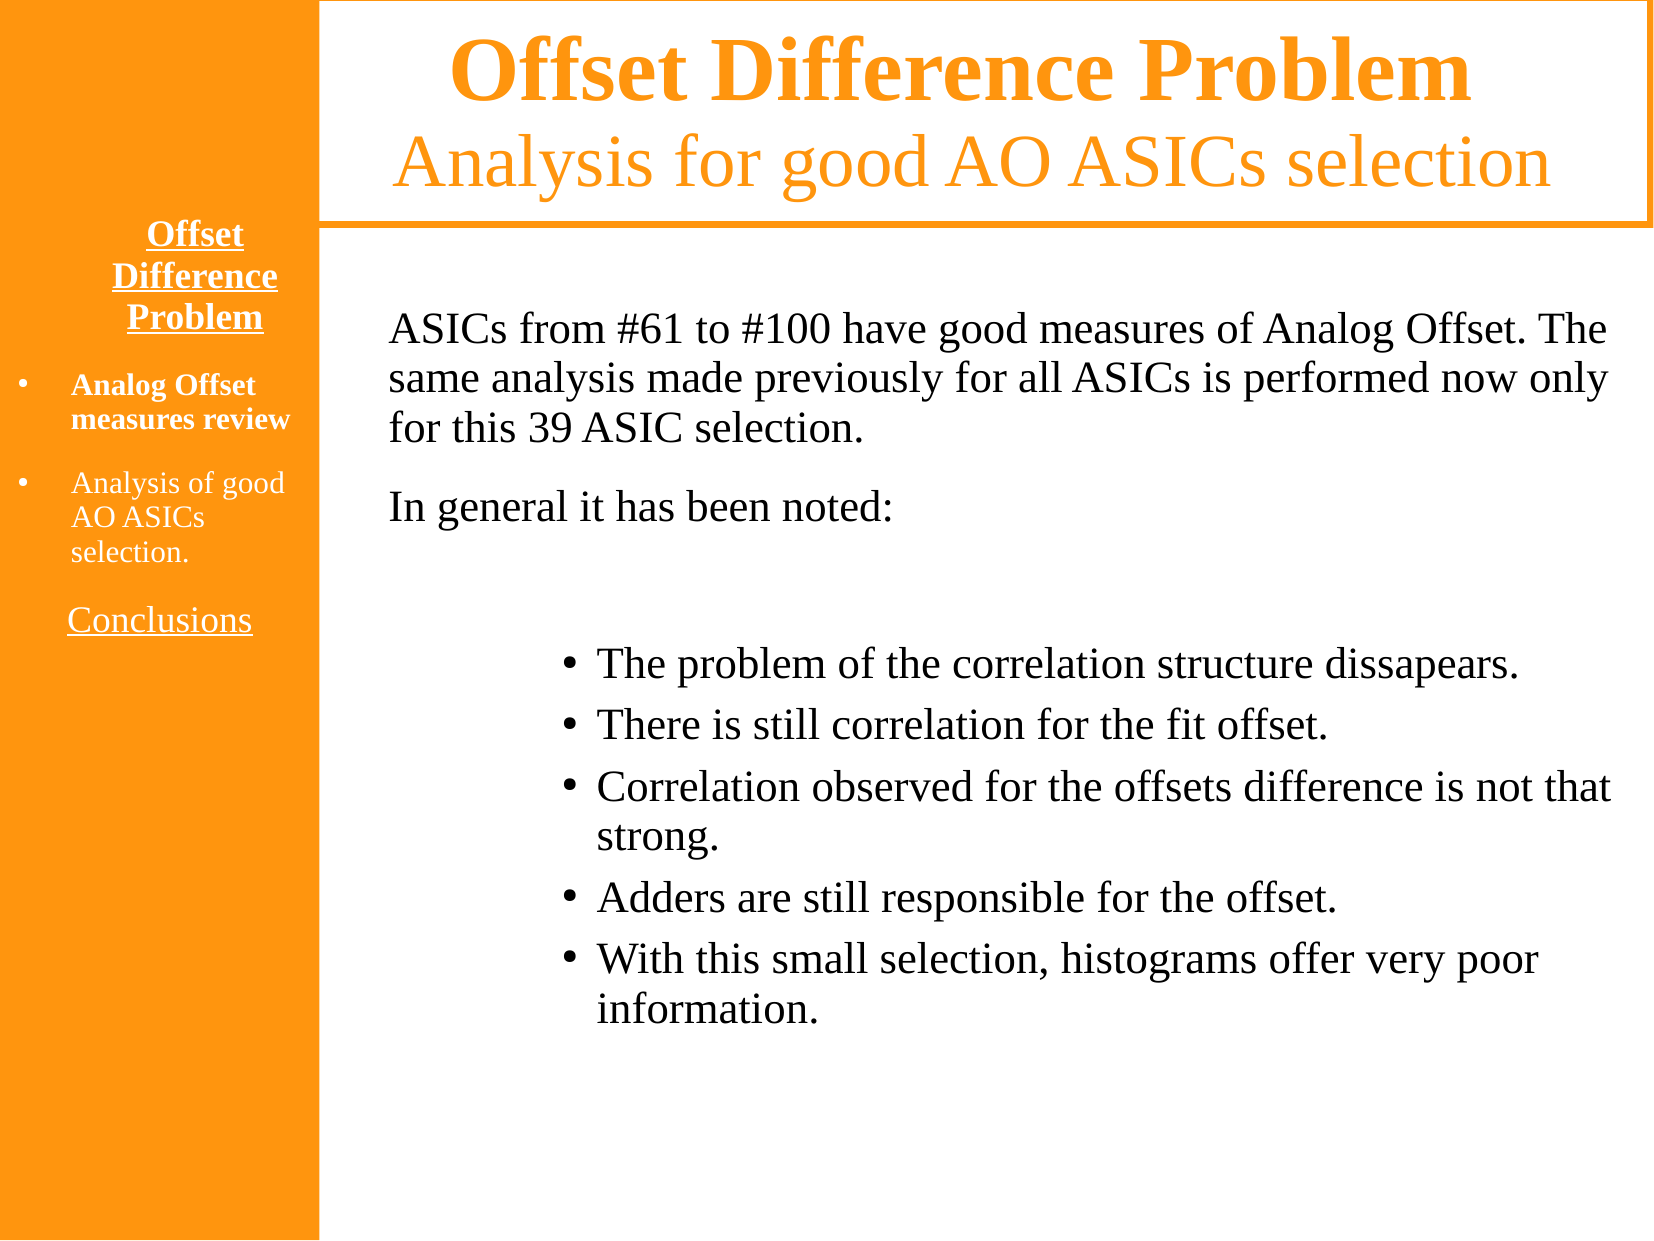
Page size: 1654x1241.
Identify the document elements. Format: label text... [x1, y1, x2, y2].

list ASICs from #61 to #100 have good measures of Analog Offset. The same analysis made previously for all ASICs is performed now only for this 39 ASIC selection. In general it has been noted: The problem of the correlation structure dissapears. There is still correlation for the fit offset. Correlation observed for the offsets difference is not that strong. Adders are still responsible for the offset. With this small selection, histograms offer very poor information. [320, 224, 1630, 1241]
title Offset Difference Problem Analysis for good AO ASICs selection [320, 0, 1651, 225]
list Offset Difference Problem Analog Offset measures review Analysis of good AO ASICs selection. Conclusions [0, 0, 320, 1241]
